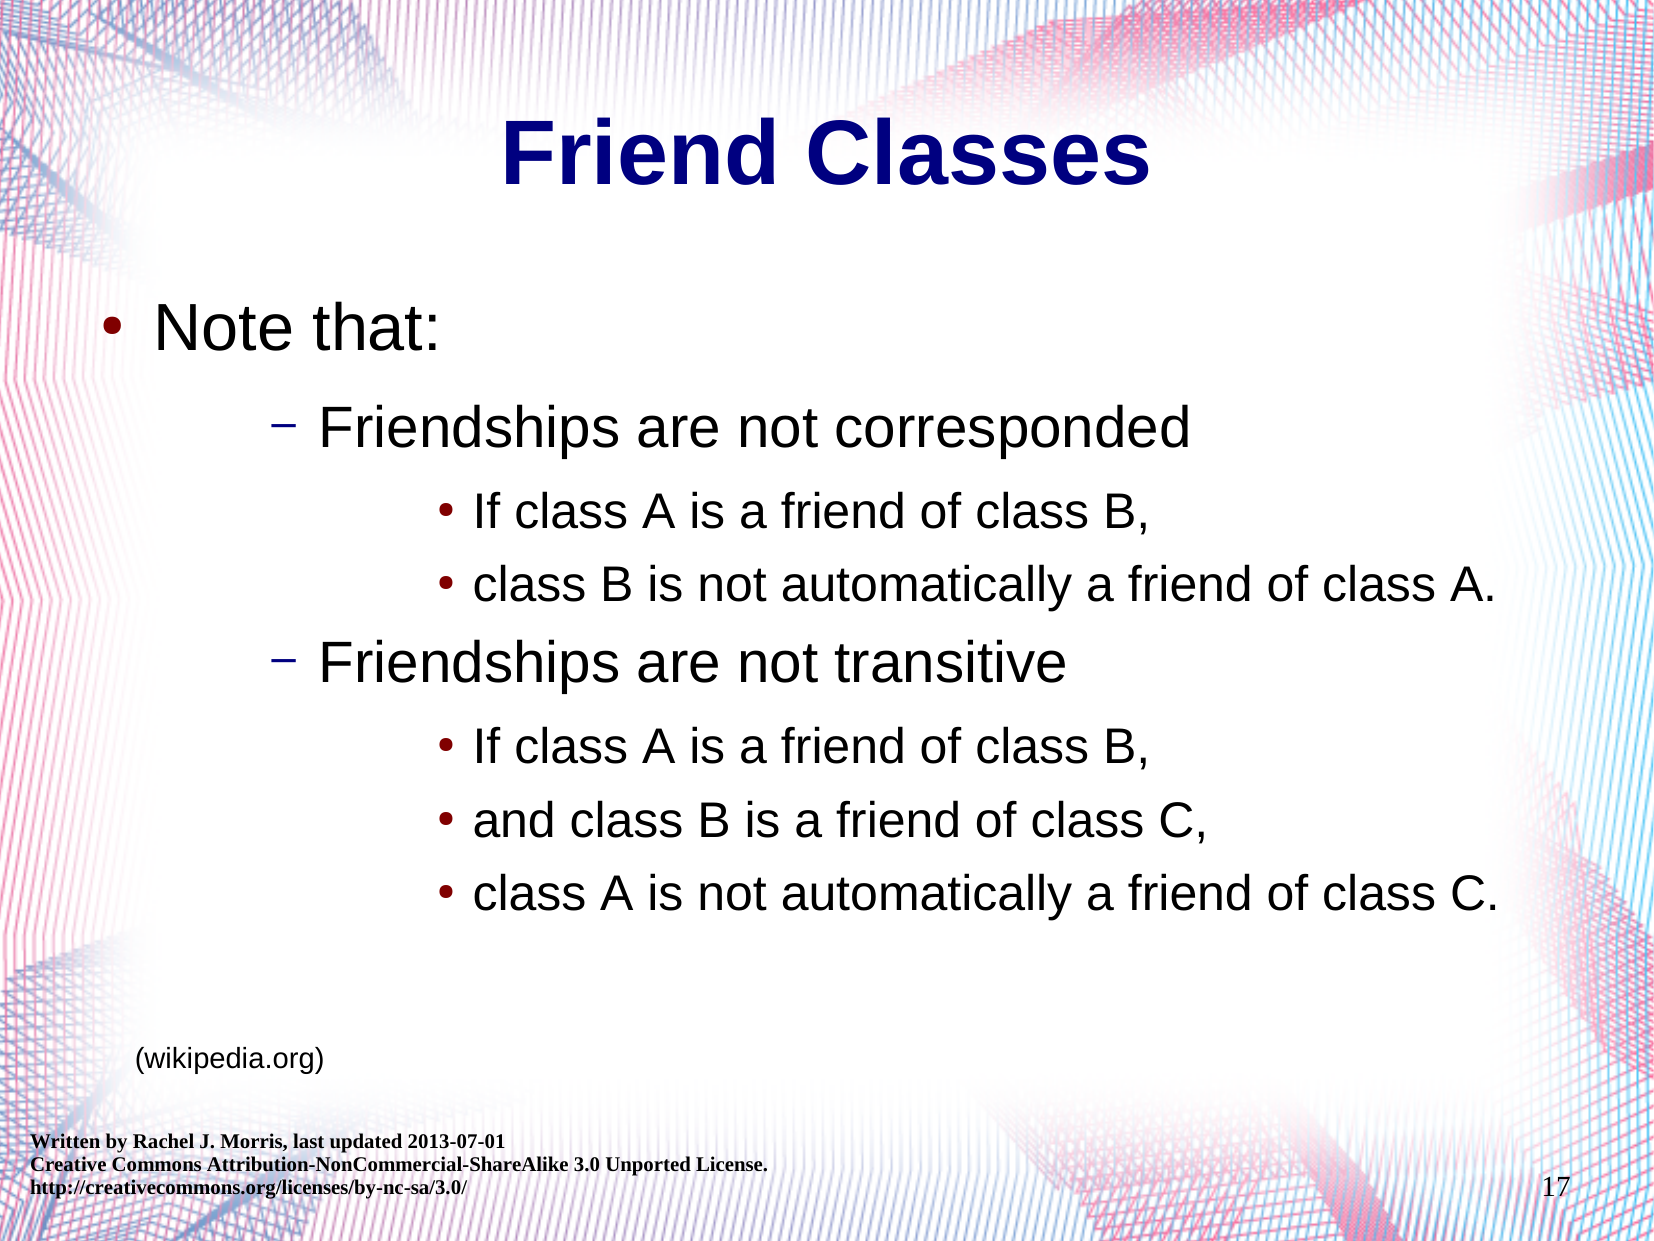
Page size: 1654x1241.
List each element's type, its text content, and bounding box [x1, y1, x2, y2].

list Note that: Friendships are not corresponded If class A is a friend of class B, class B is not automatically a friend of class A. Friendships are not transitive If class A is a friend of class B, and class B is a friend of class C, class A is not automatically a friend of class C. [82, 290, 1571, 1010]
title Friend Classes [82, 49, 1571, 257]
text_box (wikipedia.org) [120, 1035, 1486, 1083]
picture [0, 0, 1654, 1241]
